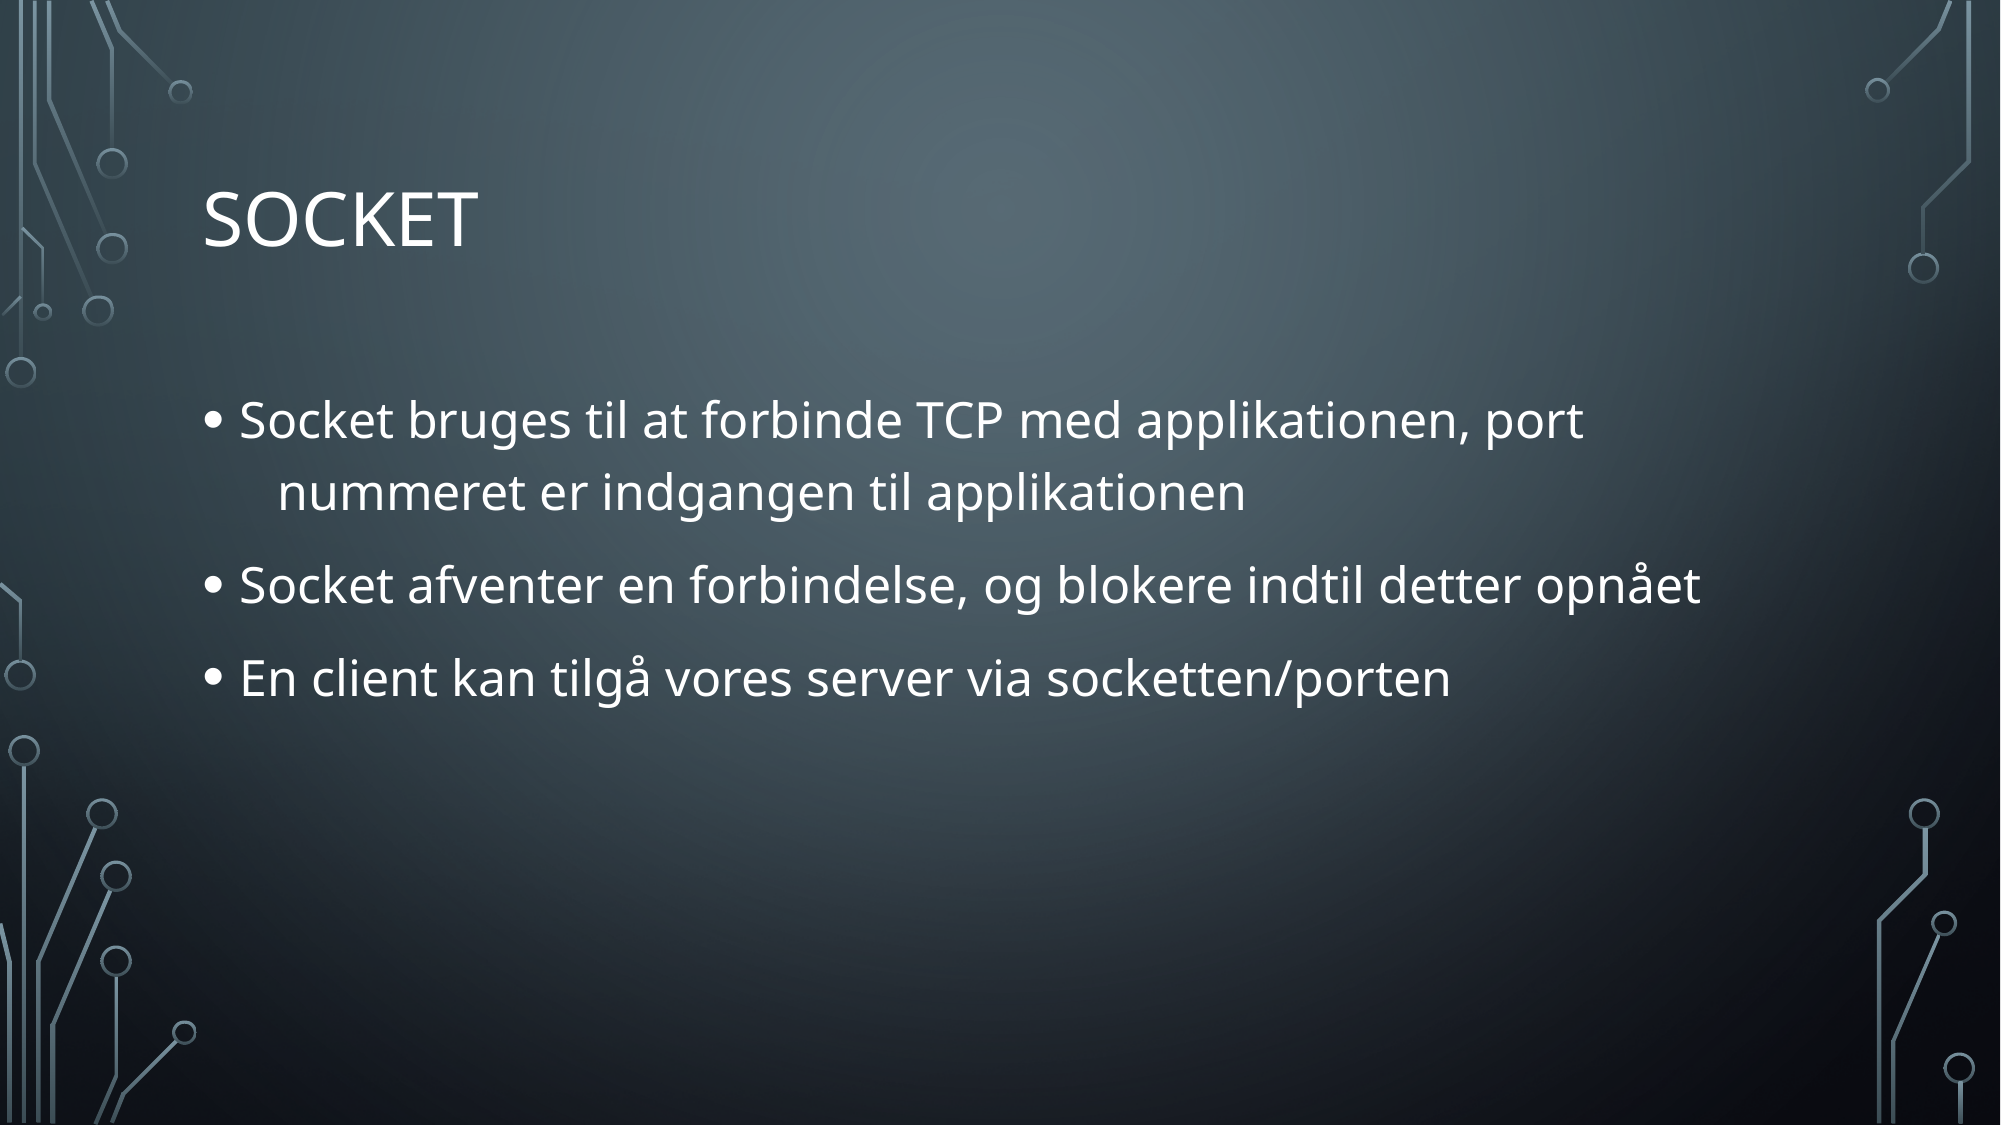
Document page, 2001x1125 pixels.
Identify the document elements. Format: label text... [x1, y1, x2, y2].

title Socket [187, 101, 1813, 344]
list Socket bruges til at forbinde TCP med applikationen, port nummeret er indgangen til applikationen Socket afventer en forbindelse, og blokere indtil detter opnået En client kan tilgå vores server via socketten/porten [187, 369, 1813, 951]
